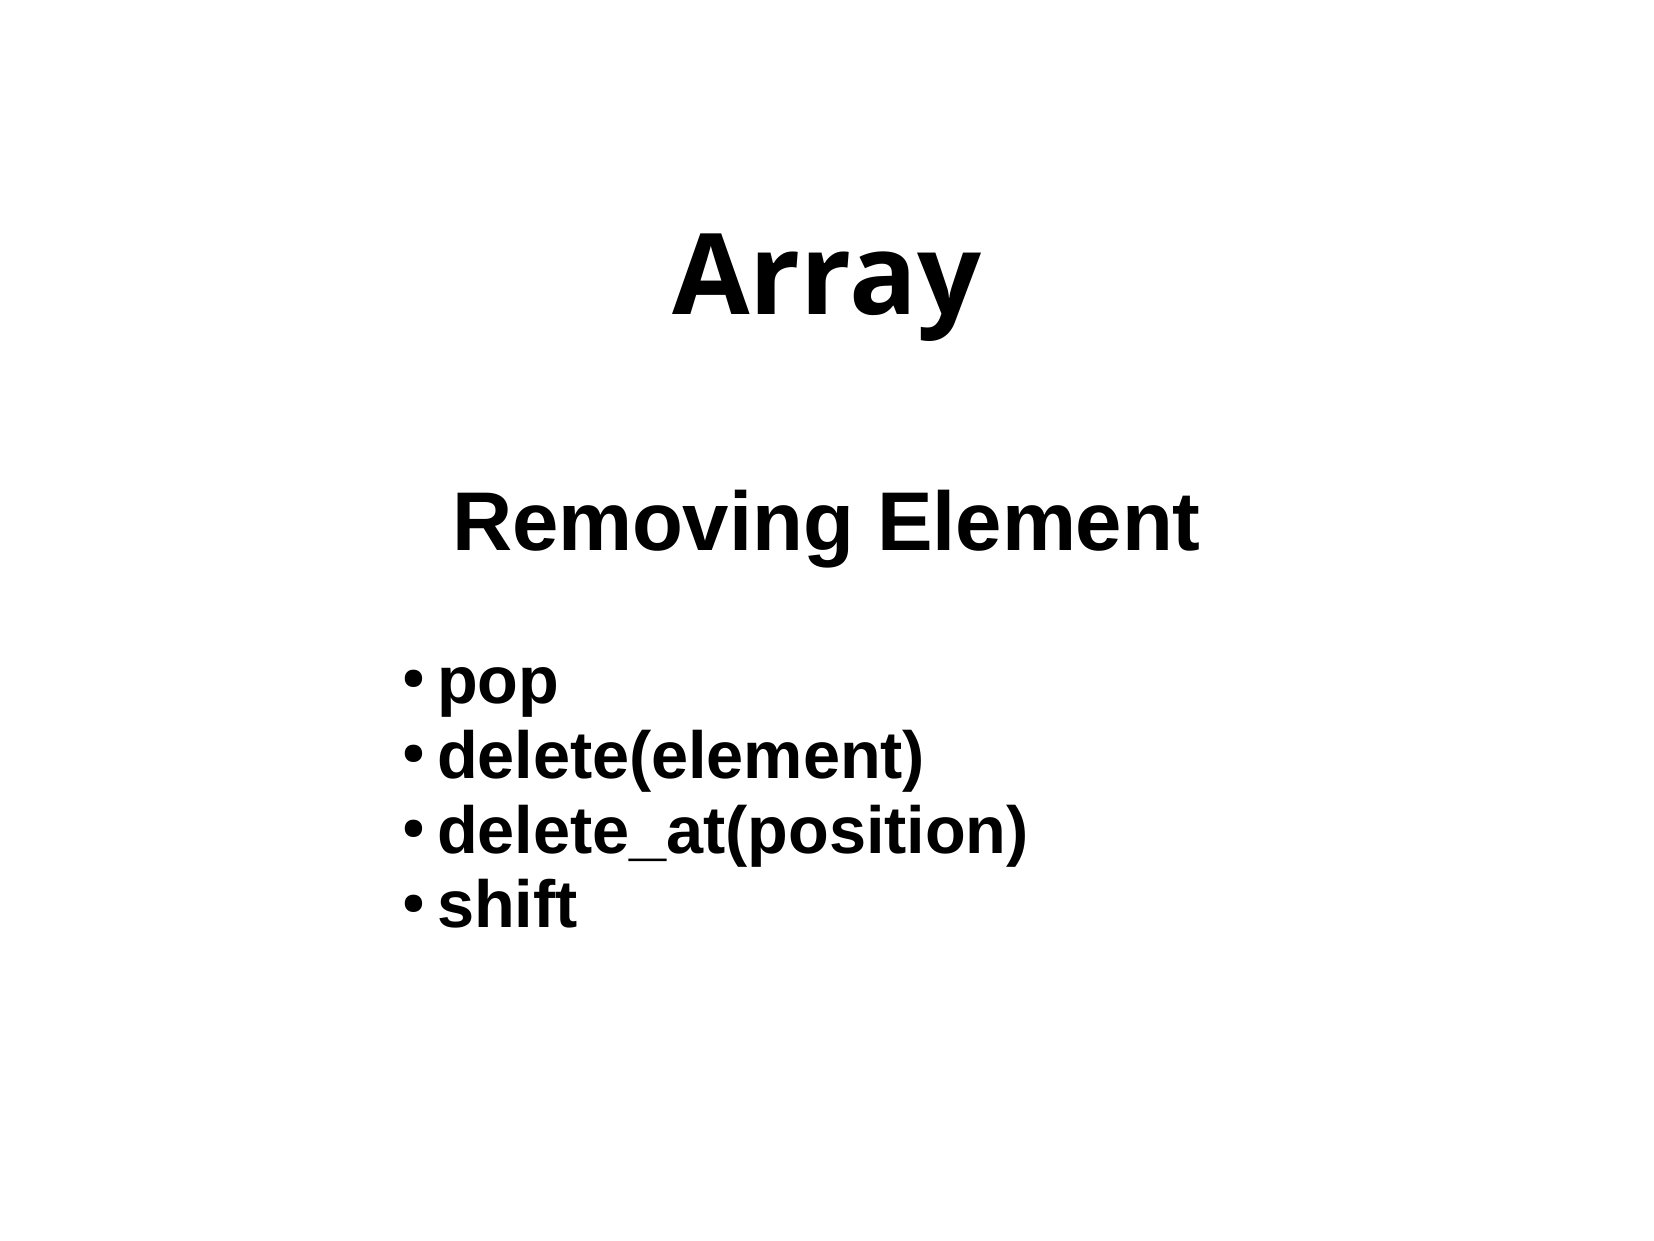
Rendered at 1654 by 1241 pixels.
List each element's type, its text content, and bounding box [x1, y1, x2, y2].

title Array [82, 167, 1571, 349]
subtitle Removing Element pop delete(element) delete_at(position) shift [82, 349, 1571, 1069]
